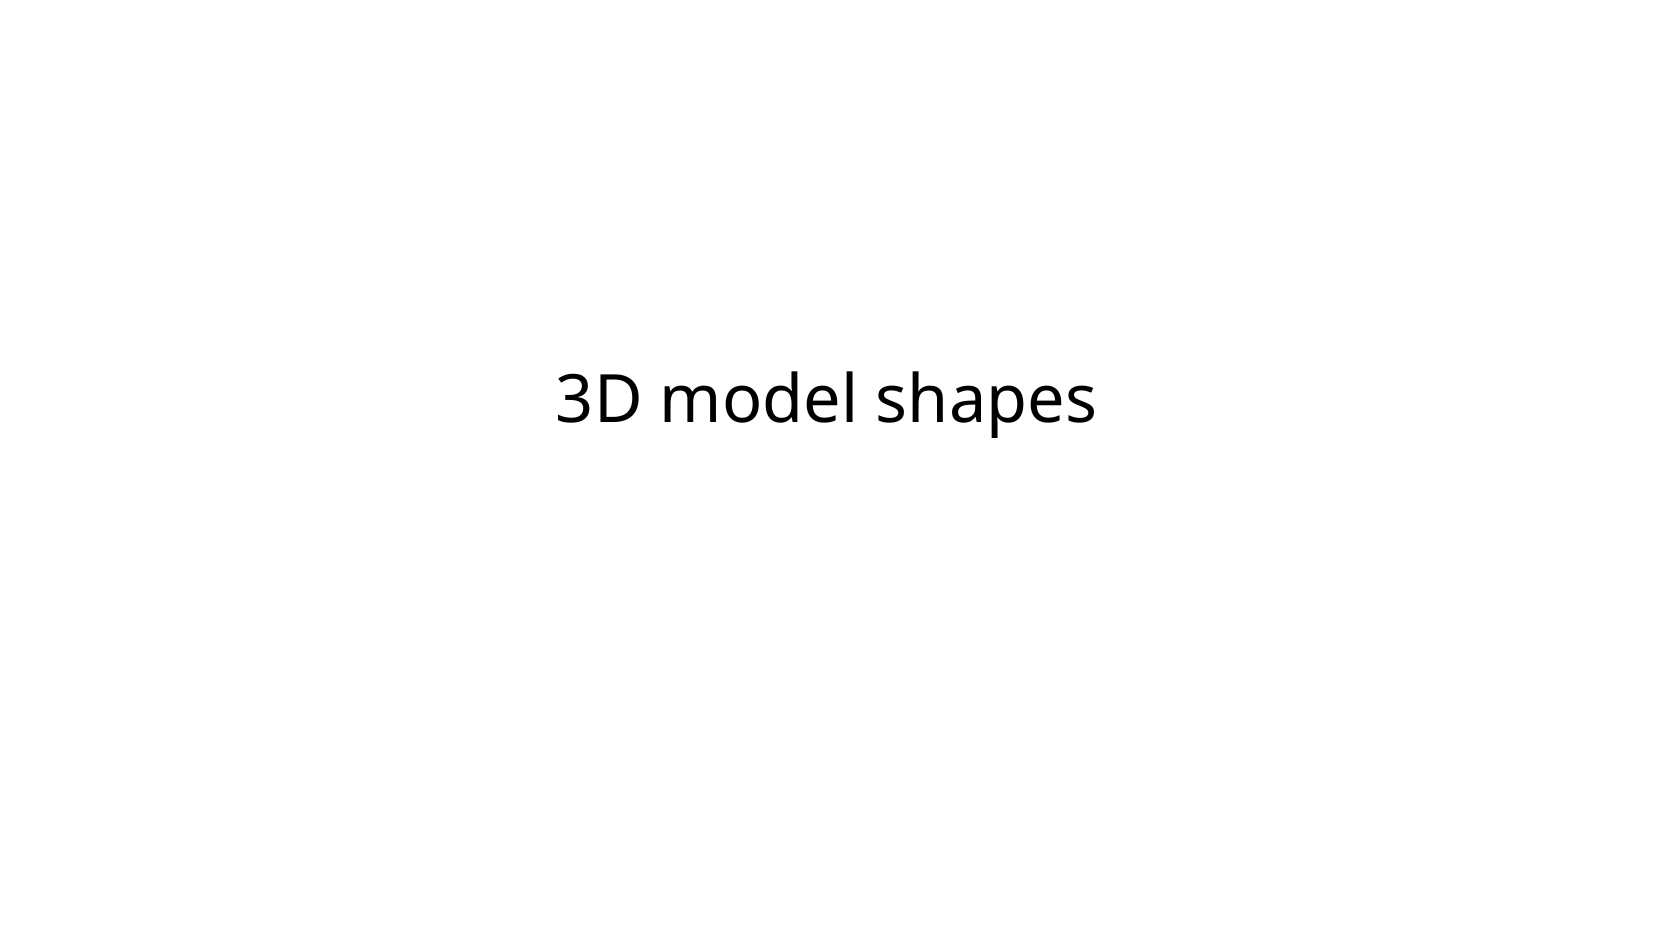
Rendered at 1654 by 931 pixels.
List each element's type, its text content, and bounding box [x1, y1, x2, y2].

subtitle 3D model shapes [82, 37, 1571, 757]
